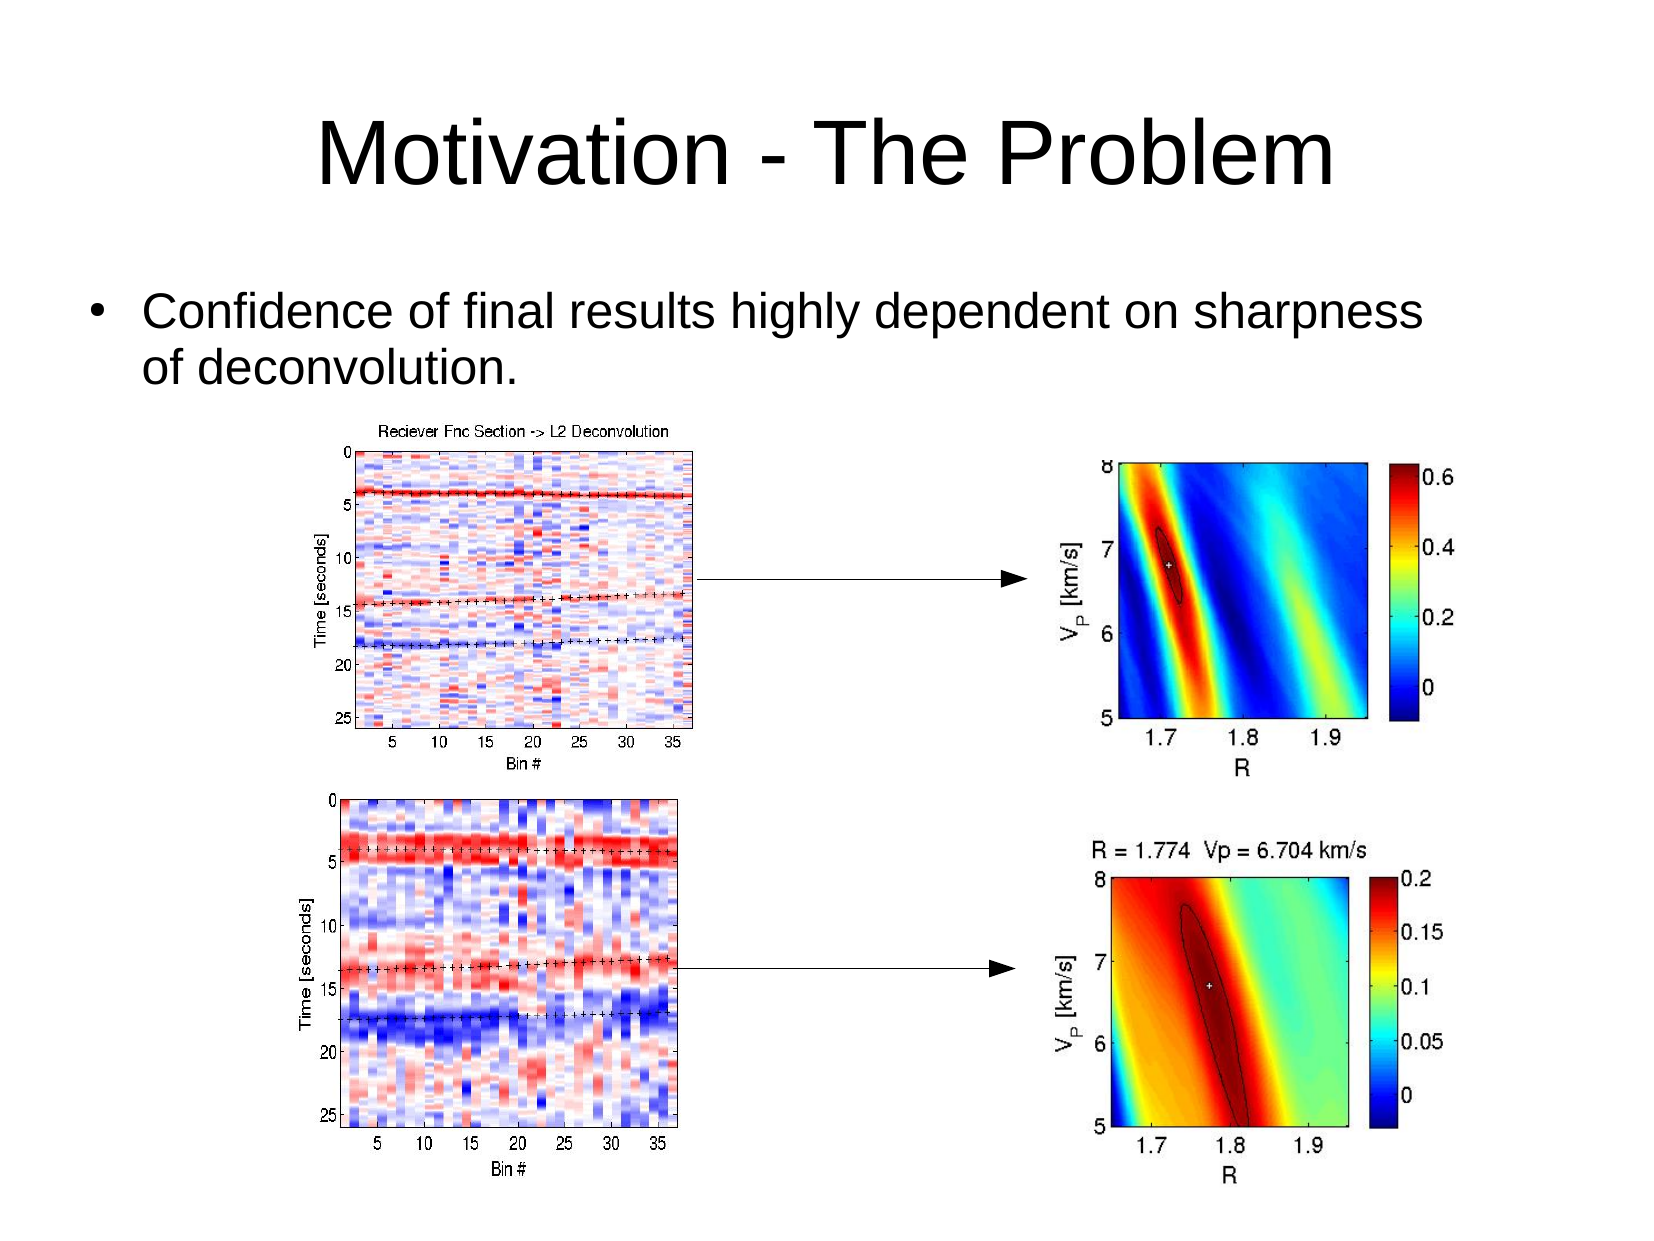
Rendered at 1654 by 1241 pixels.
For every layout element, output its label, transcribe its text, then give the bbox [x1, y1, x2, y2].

picture [1015, 814, 1483, 1193]
list Confidence of final results highly dependent on sharpness of deconvolution. [70, 283, 1430, 579]
picture [283, 420, 733, 1182]
picture [944, 460, 1595, 783]
title Motivation - The Problem [82, 49, 1571, 257]
